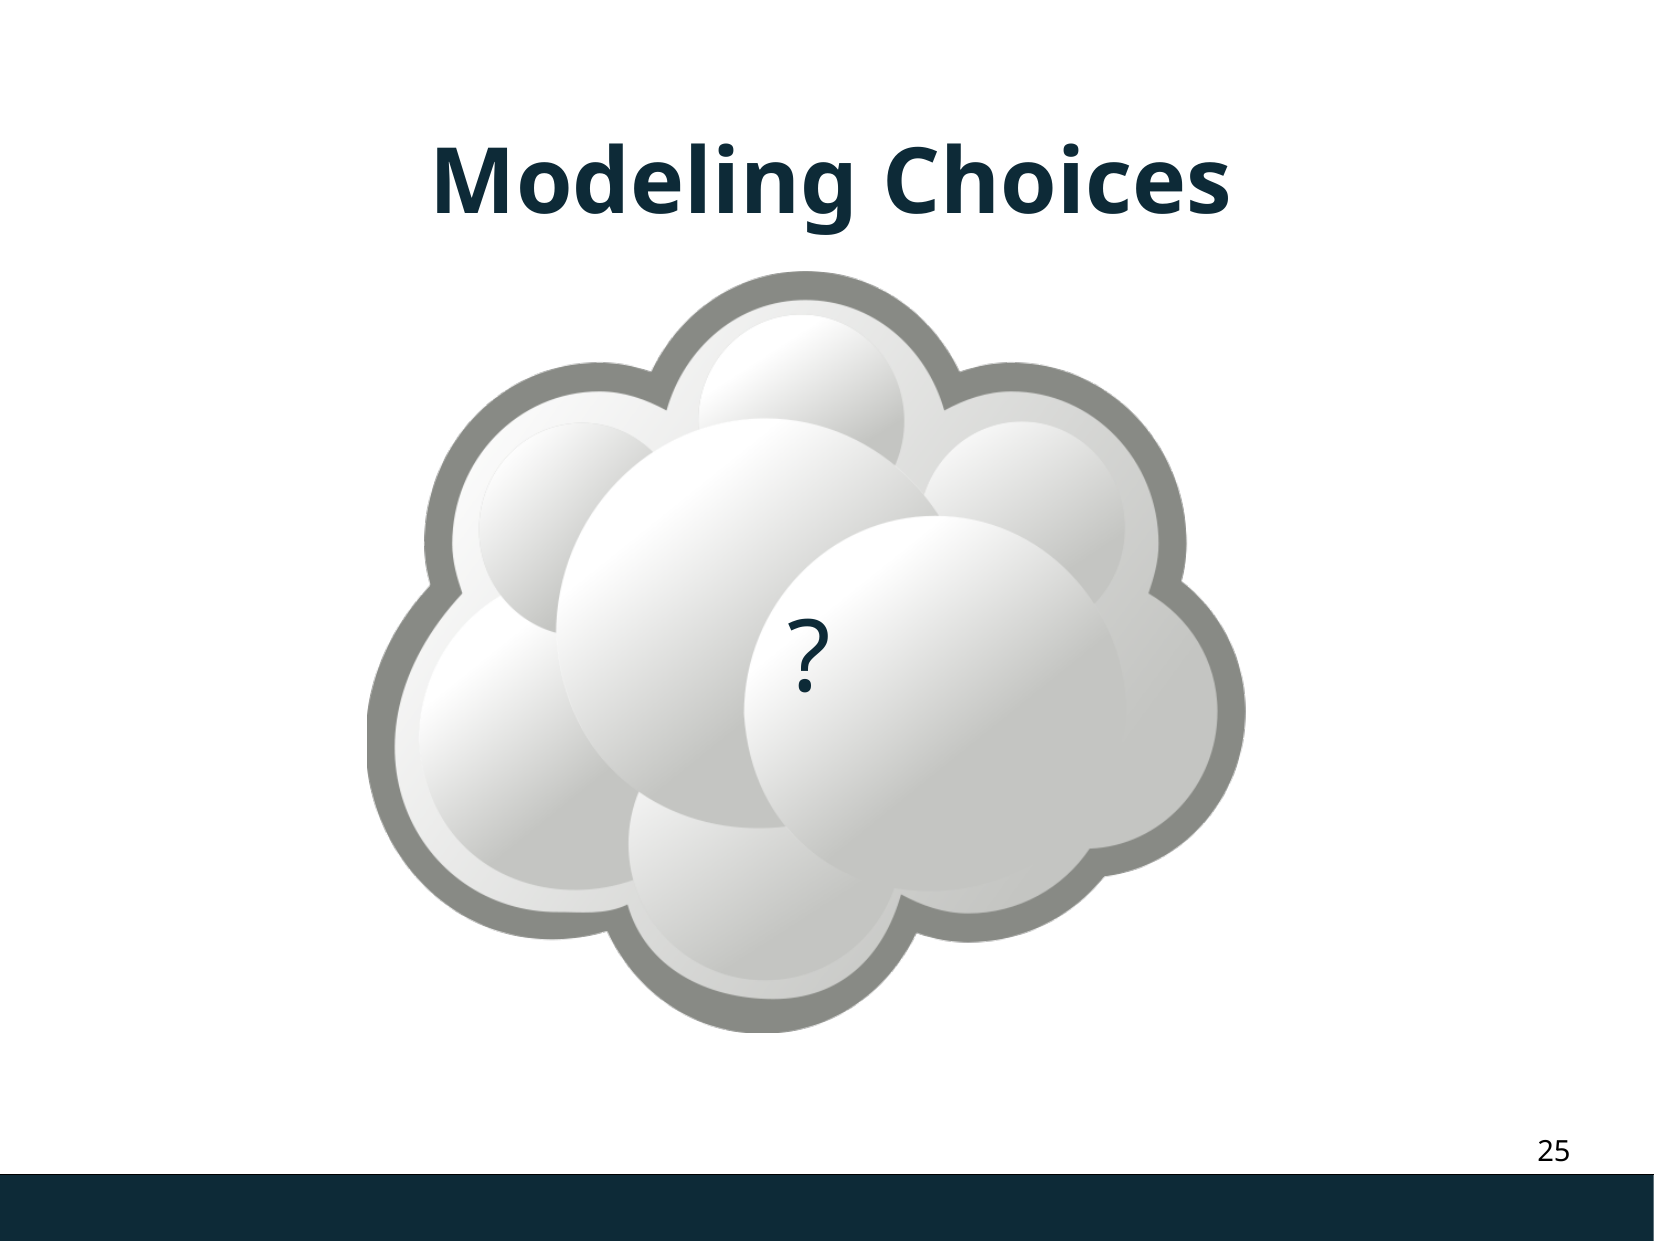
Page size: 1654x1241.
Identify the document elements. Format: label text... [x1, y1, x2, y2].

title Modeling Choices [86, 74, 1575, 282]
picture [367, 271, 1250, 1033]
